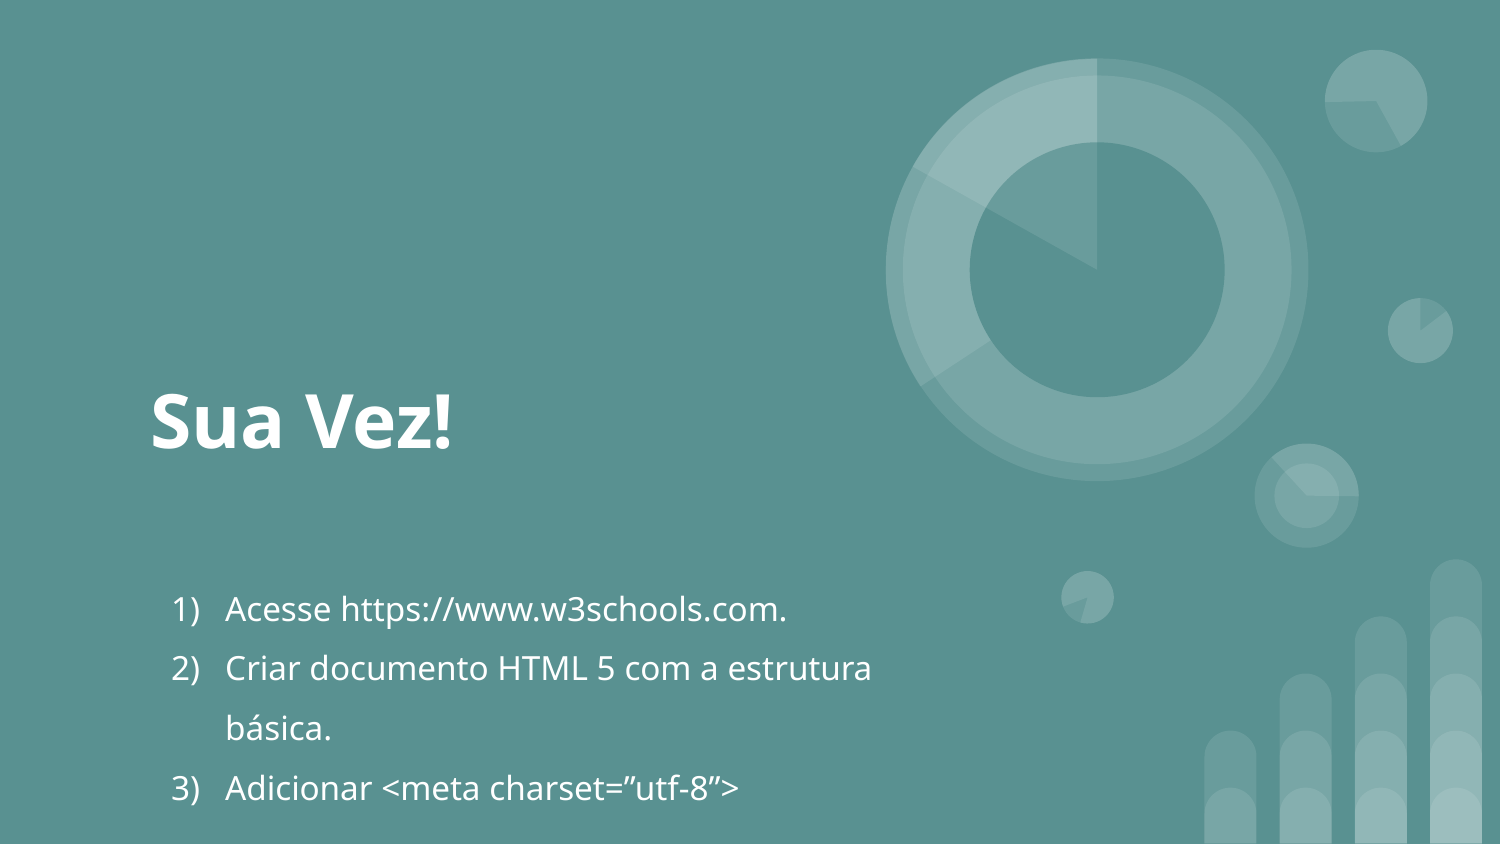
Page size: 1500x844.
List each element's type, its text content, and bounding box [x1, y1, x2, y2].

subtitle Acesse https://www.w3schools.com. Criar documento HTML 5 com a estrutura básica. Adicionar <meta charset=”utf-8”> [135, 552, 971, 763]
title Sua Vez! [135, 264, 834, 552]
